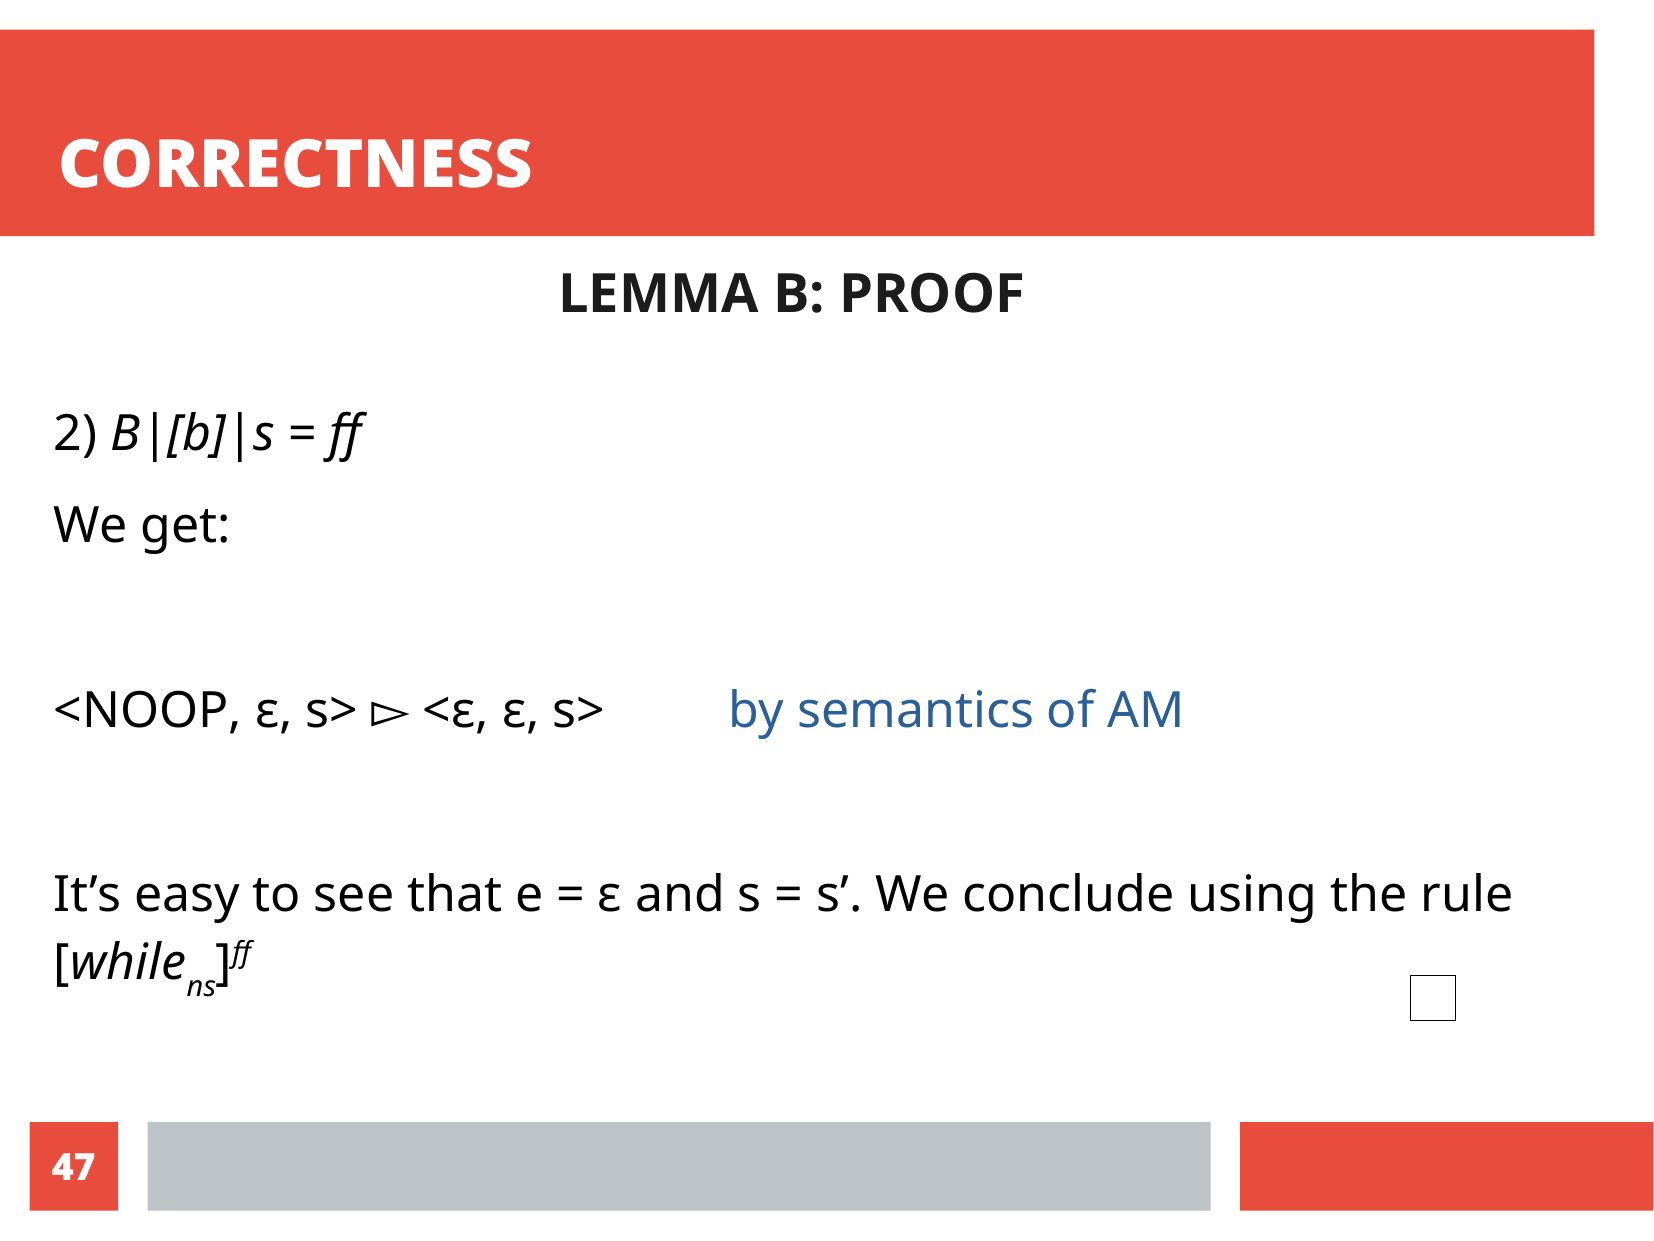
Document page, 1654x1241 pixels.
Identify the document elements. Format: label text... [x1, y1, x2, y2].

list LEMMA B: PROOF [39, 255, 1546, 389]
title CORRECTNESS [59, 59, 1595, 207]
text_box 2) B|[b]|s = ff We get: <NOOP, ε, s> ▻ <ε, ε, s> by semantics of AM It’s easy to see that e = ε and s = s’. We conclude using the rule [whilens]ff [39, 389, 1623, 1066]
